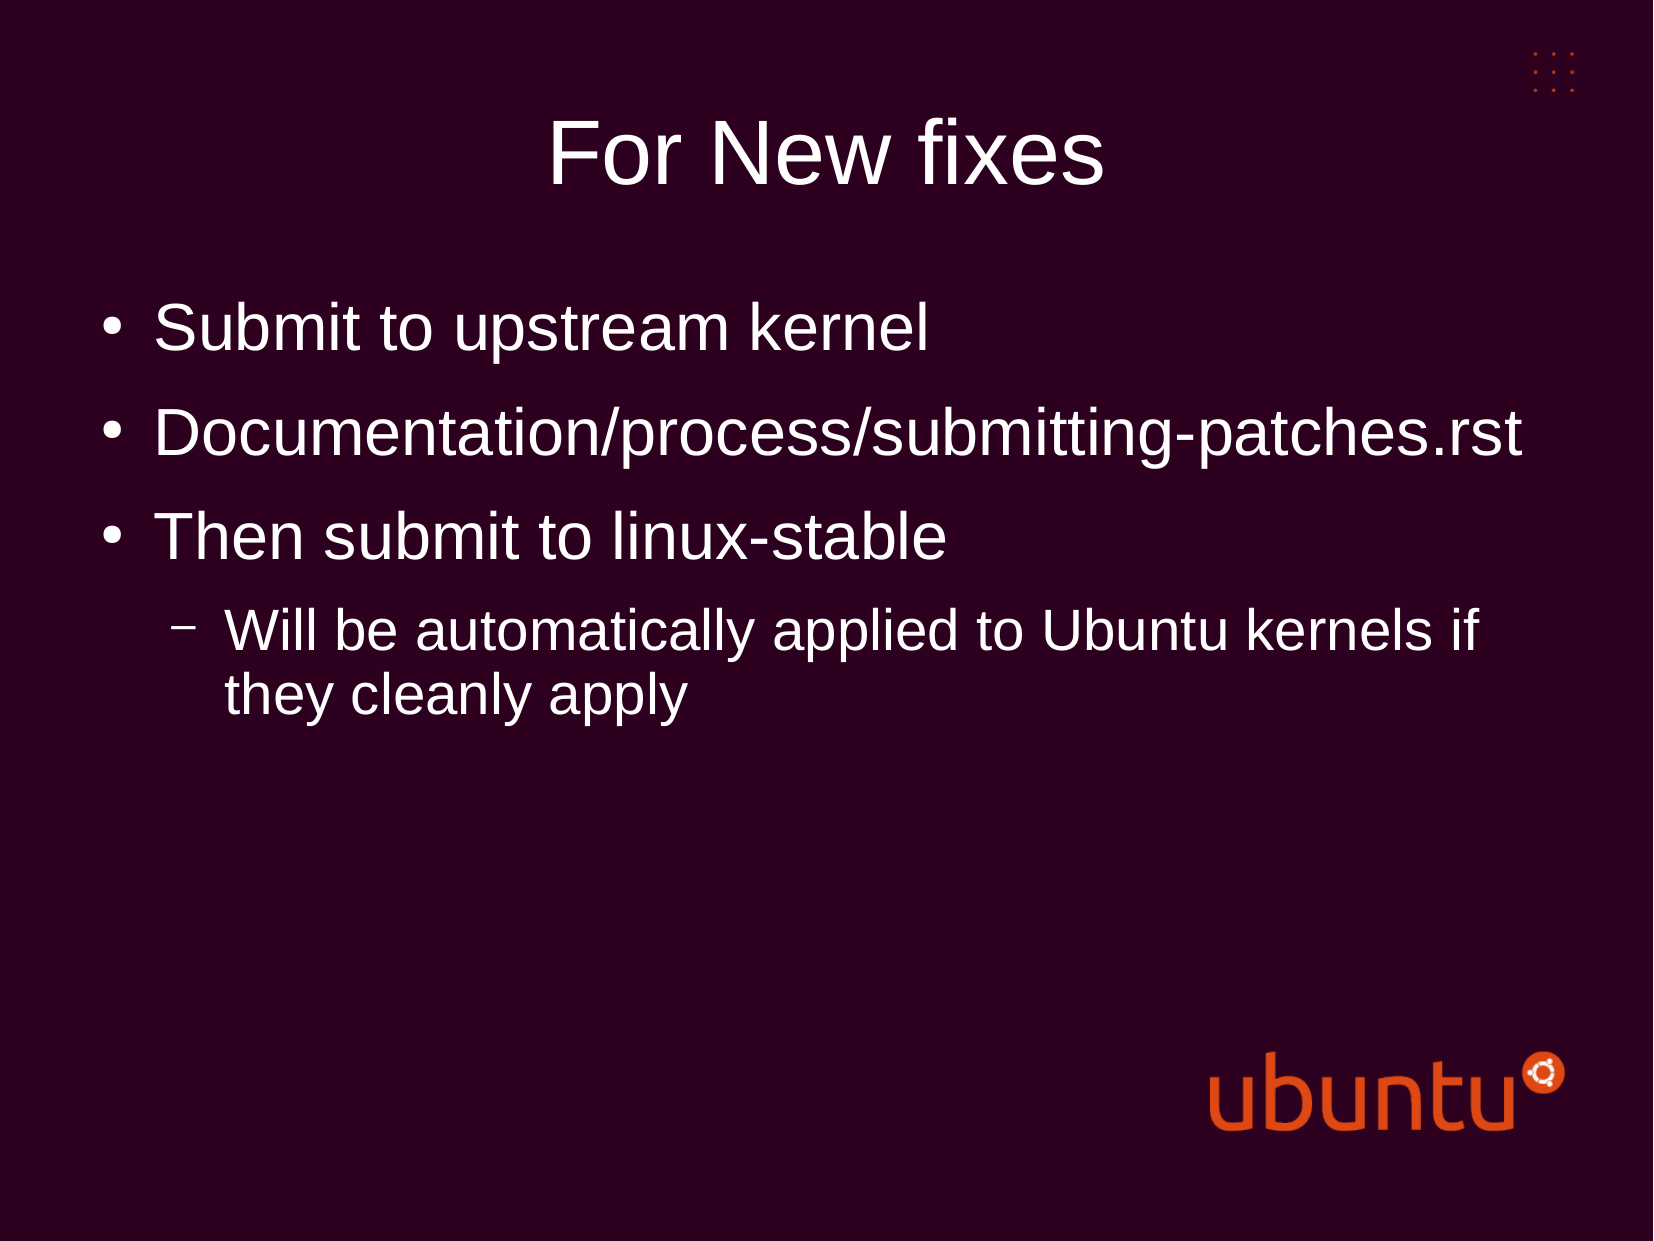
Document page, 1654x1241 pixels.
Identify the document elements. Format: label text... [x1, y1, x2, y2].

picture [1121, 960, 1653, 1223]
title For New fixes [82, 49, 1571, 257]
list Submit to upstream kernel Documentation/process/submitting-patches.rst Then submit to linux-stable Will be automatically applied to Ubuntu kernels if they cleanly apply [82, 290, 1571, 1010]
picture [1571, 49, 1575, 94]
